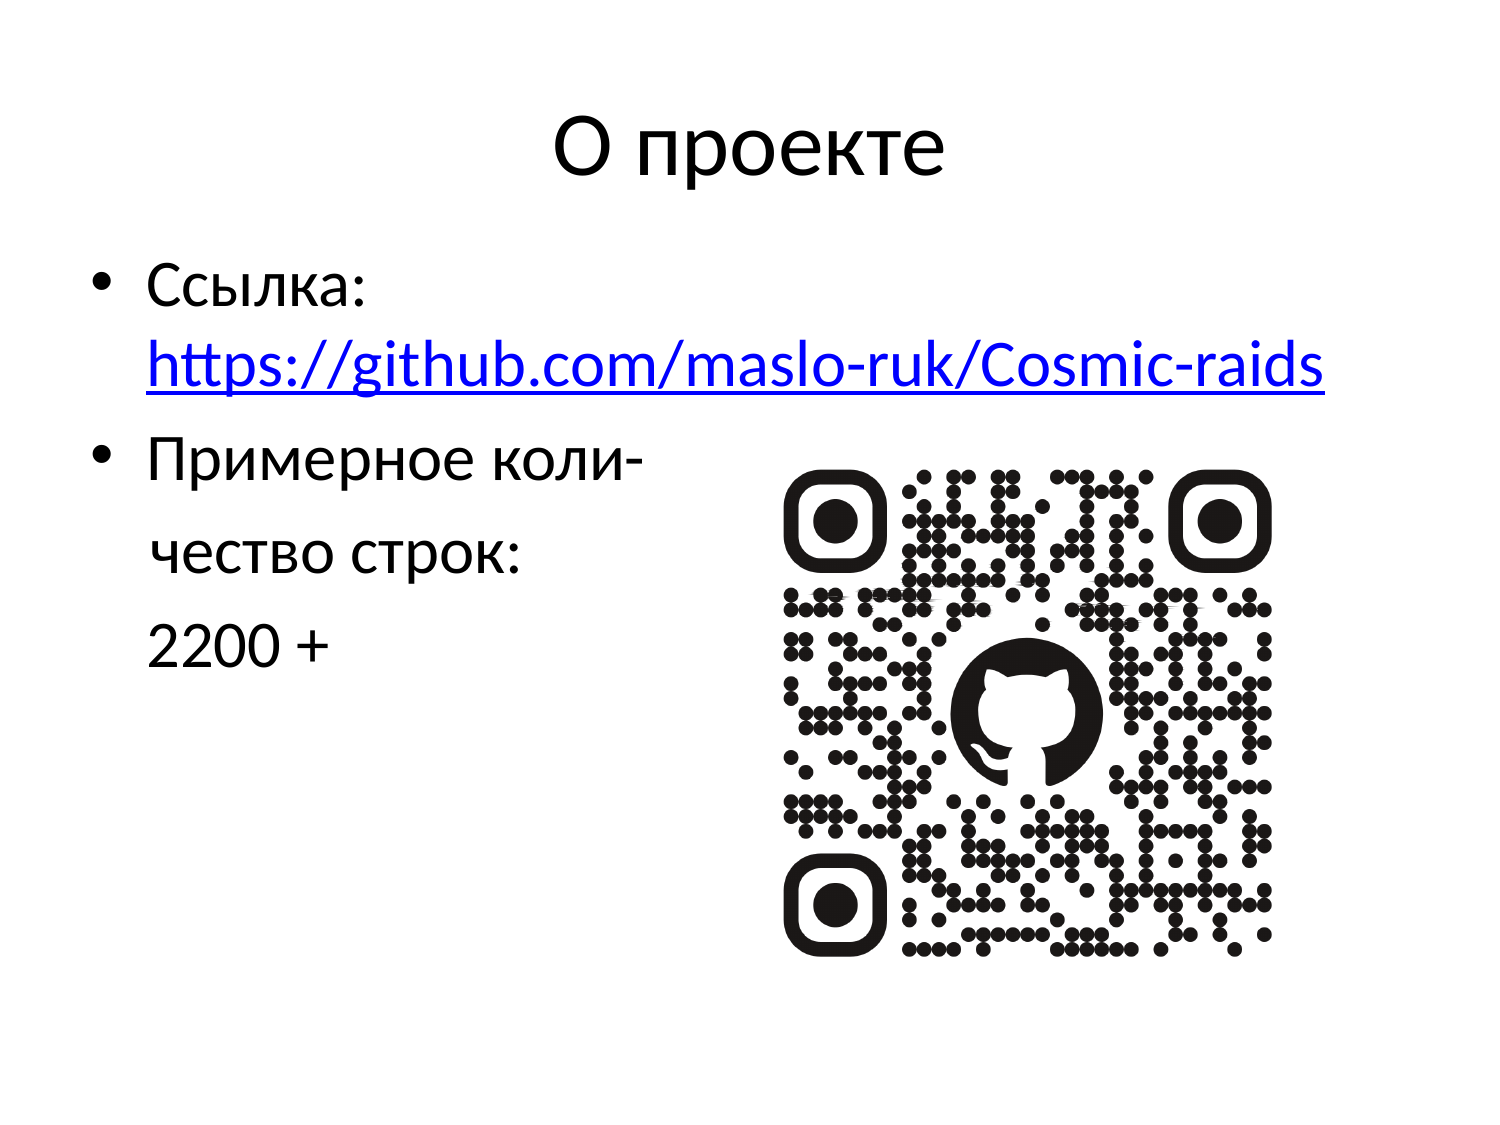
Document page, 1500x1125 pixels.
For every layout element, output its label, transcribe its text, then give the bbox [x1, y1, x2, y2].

list Ссылка: https://github.com/maslo-ruk/Cosmic-raids Примерное коли- чество строк: 2200 + [75, 232, 1425, 976]
title О проекте [75, 45, 1425, 232]
picture [781, 467, 1274, 959]
